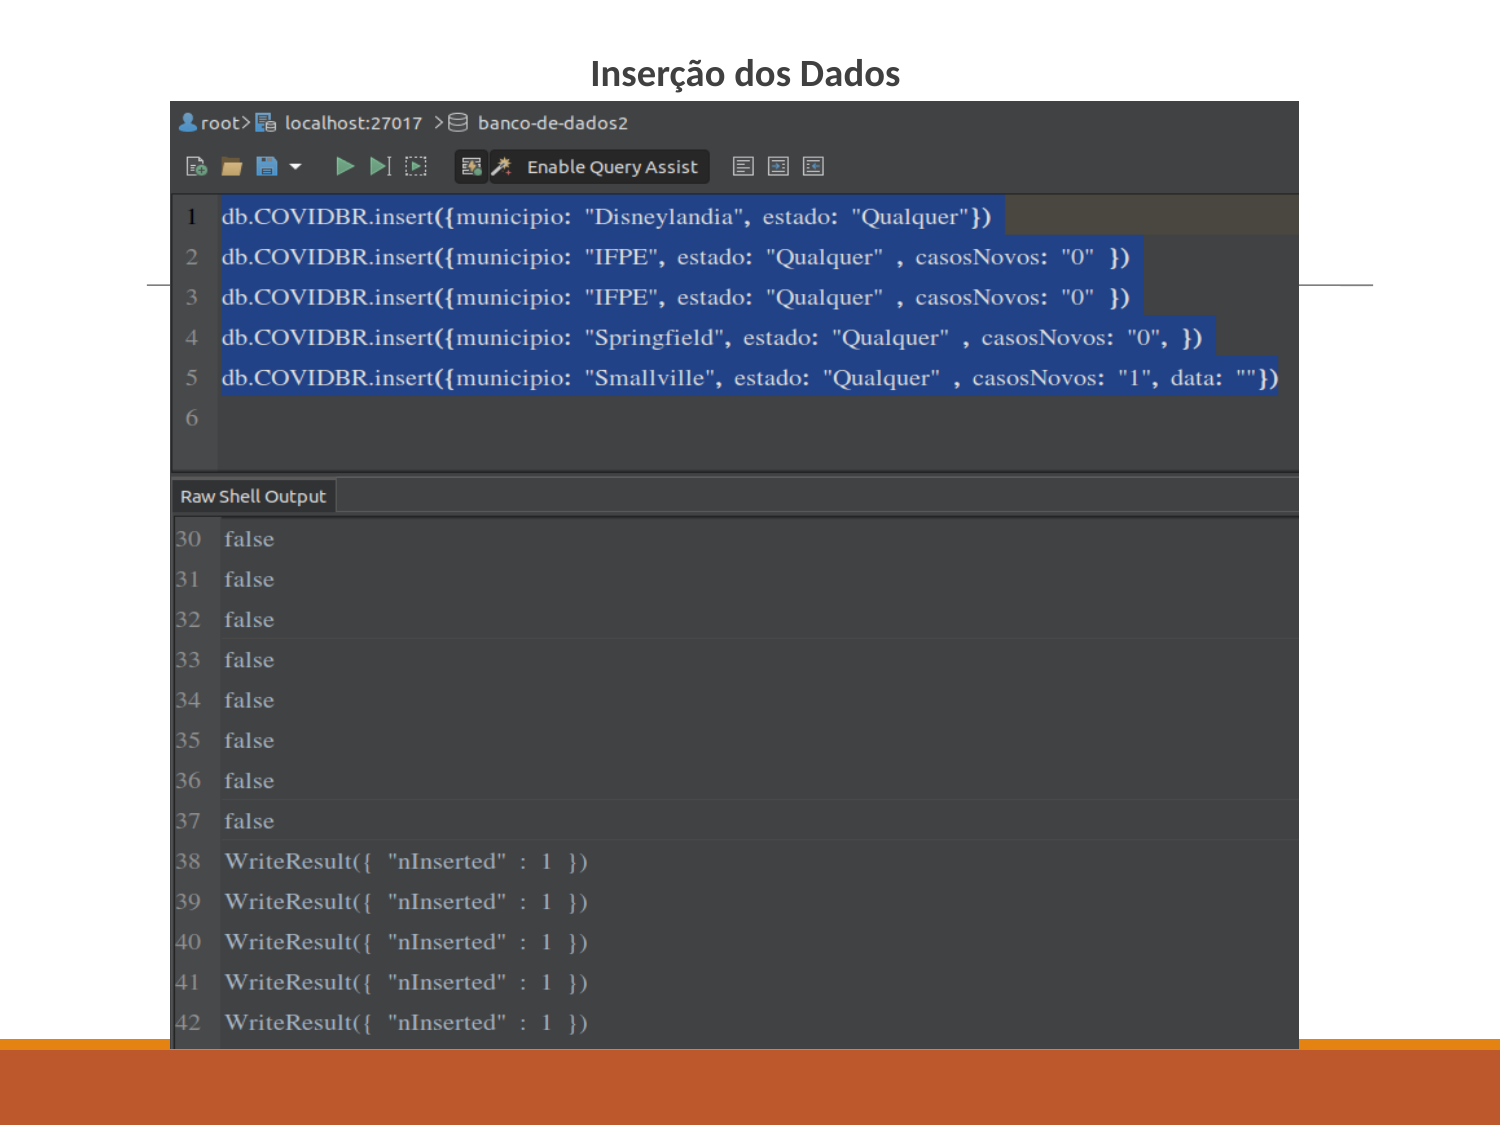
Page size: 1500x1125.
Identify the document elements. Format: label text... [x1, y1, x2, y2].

picture [170, 101, 1299, 1049]
title Inserção dos Dados [0, 47, 1500, 102]
